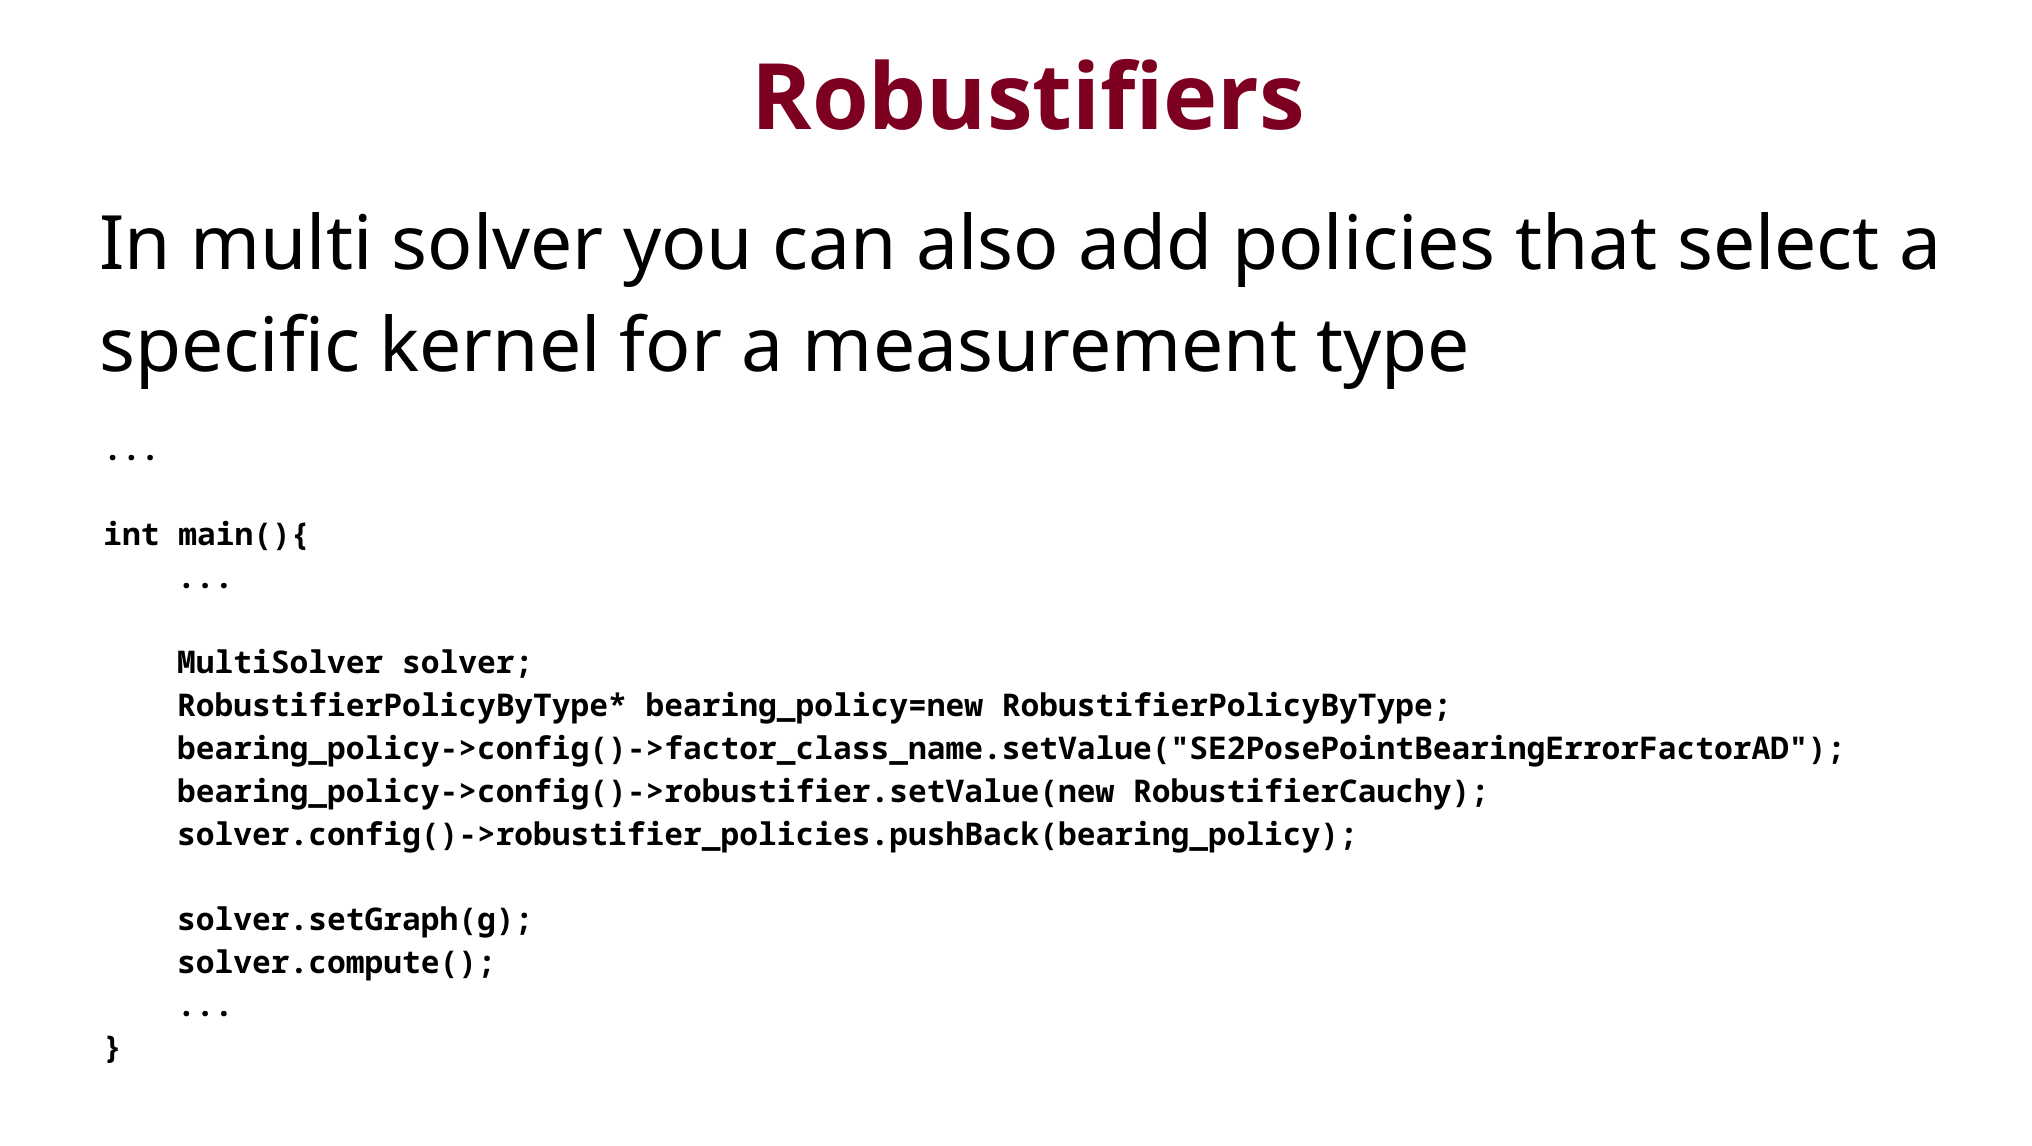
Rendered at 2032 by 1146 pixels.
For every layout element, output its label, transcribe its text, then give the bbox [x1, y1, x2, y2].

list In multi solver you can also add policies that select a specific kernel for a measurement type [59, 188, 1985, 1111]
title Robustifiers [37, 10, 2020, 178]
text_box ... int main(){ ... MultiSolver solver; RobustifierPolicyByType* bearing_policy=new RobustifierPolicyByType; bearing_policy->config()->factor_class_name.setValue("SE2PosePointBearingErrorFactorAD"); bearing_policy->config()->robustifier.setValue(new RobustifierCauchy); solver.config()->robustifier_policies.pushBack(bearing_policy); solver.setGraph(g); solver.compute(); ... } [88, 419, 1967, 1081]
